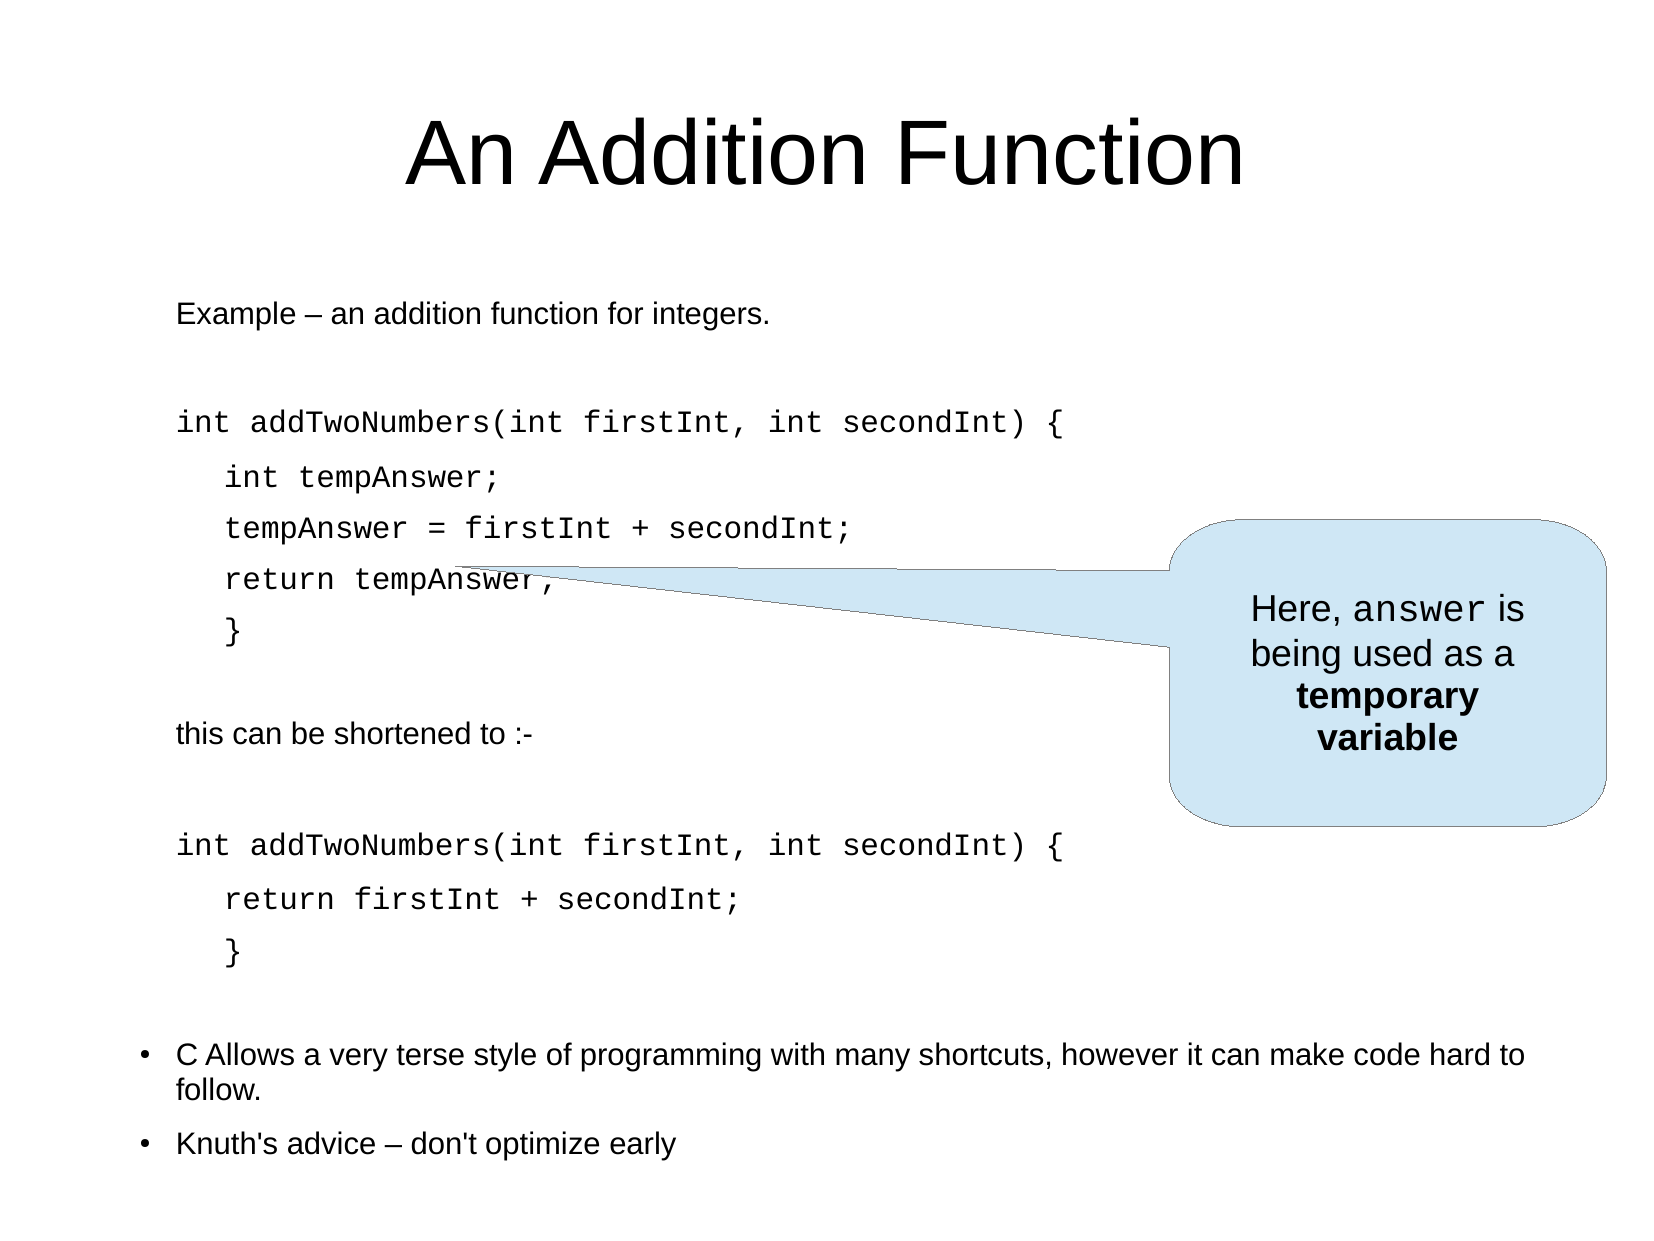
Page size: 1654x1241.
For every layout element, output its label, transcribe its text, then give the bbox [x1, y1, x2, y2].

title An Addition Function [82, 49, 1571, 257]
list Example – an addition function for integers. int addTwoNumbers(int firstInt, int secondInt) { int tempAnswer; tempAnswer = firstInt + secondInt; return tempAnswer; } this can be shortened to :- int addTwoNumbers(int firstInt, int secondInt) { return firstInt + secondInt; } C Allows a very terse style of programming with many shortcuts, however it can make code hard to follow. Knuth's advice – don't optimize early [127, 296, 1583, 1170]
text_box Here, answer is being used as a temporary variable [455, 519, 1607, 827]
